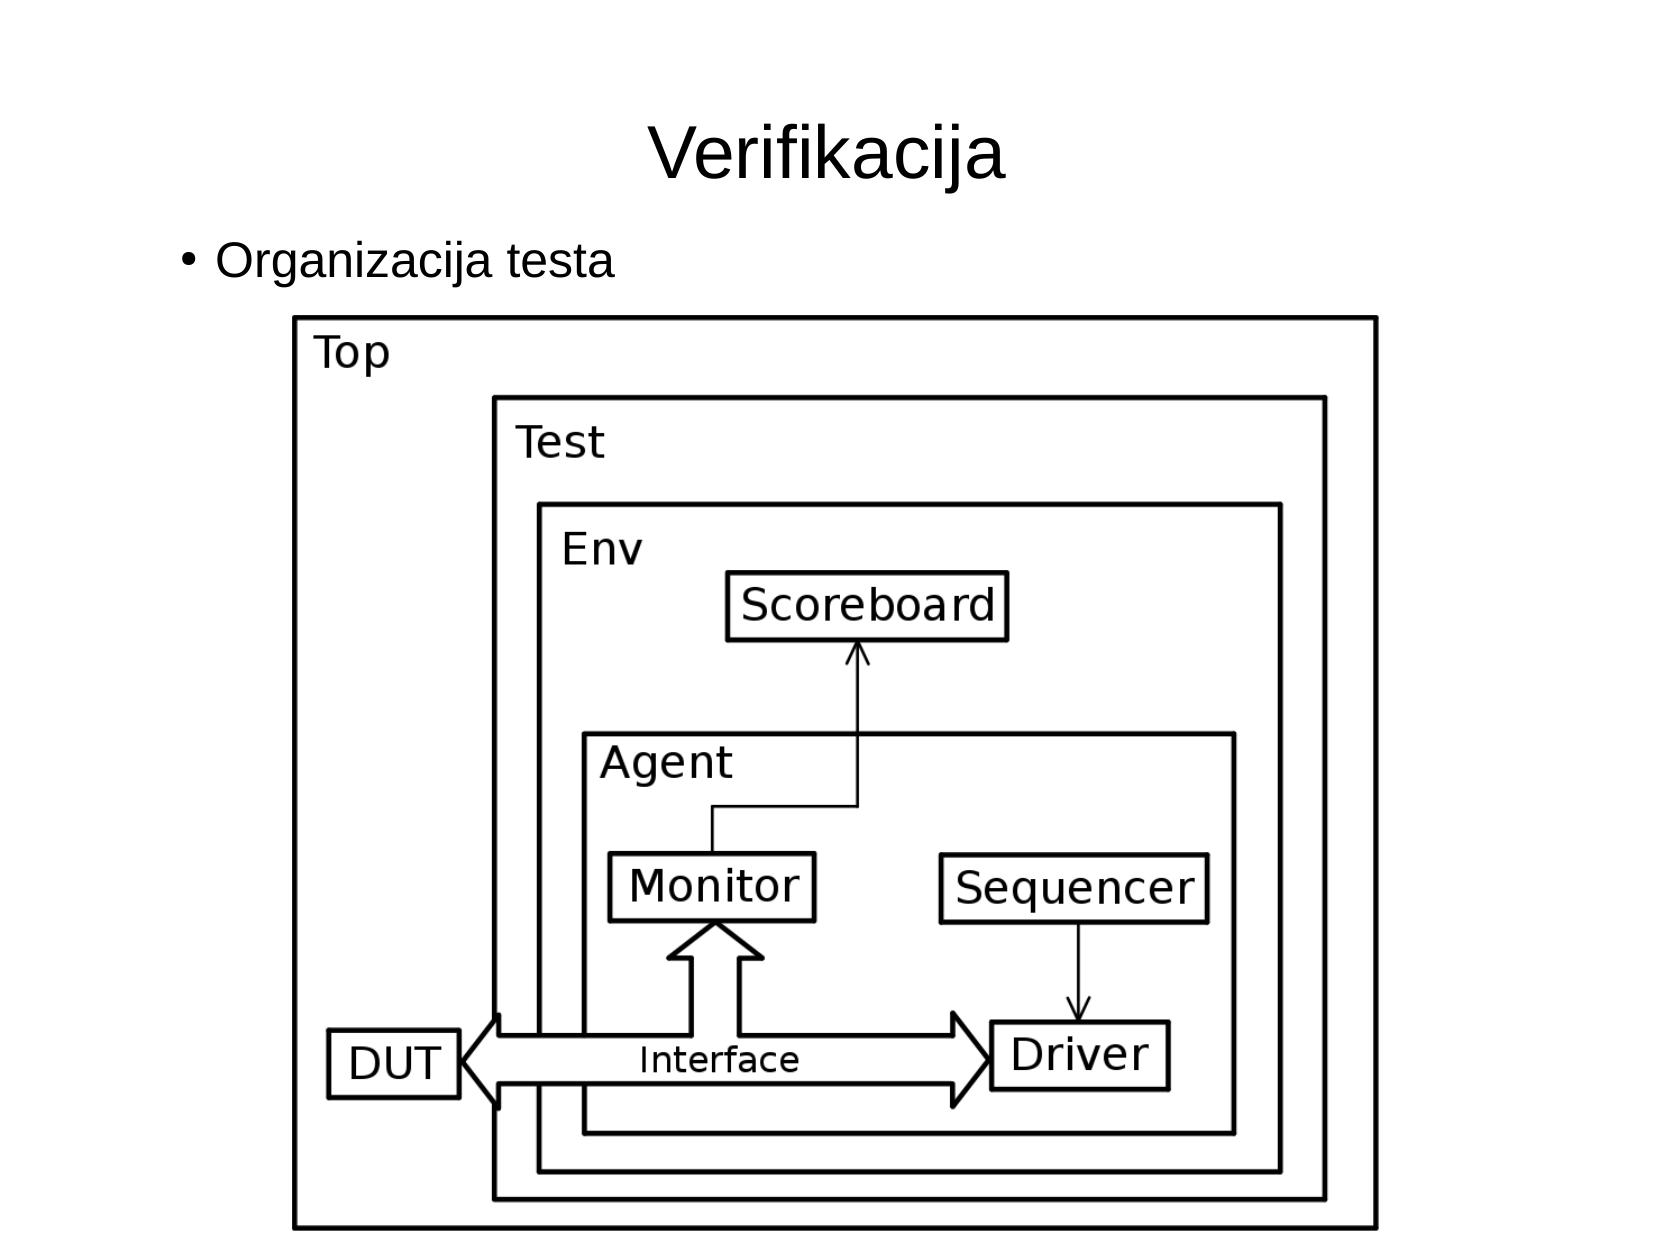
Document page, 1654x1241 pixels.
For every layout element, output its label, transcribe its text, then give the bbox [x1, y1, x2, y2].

title Verifikacija [82, 49, 1571, 257]
text_box Organizacija testa [165, 225, 946, 296]
picture [291, 314, 1380, 1233]
